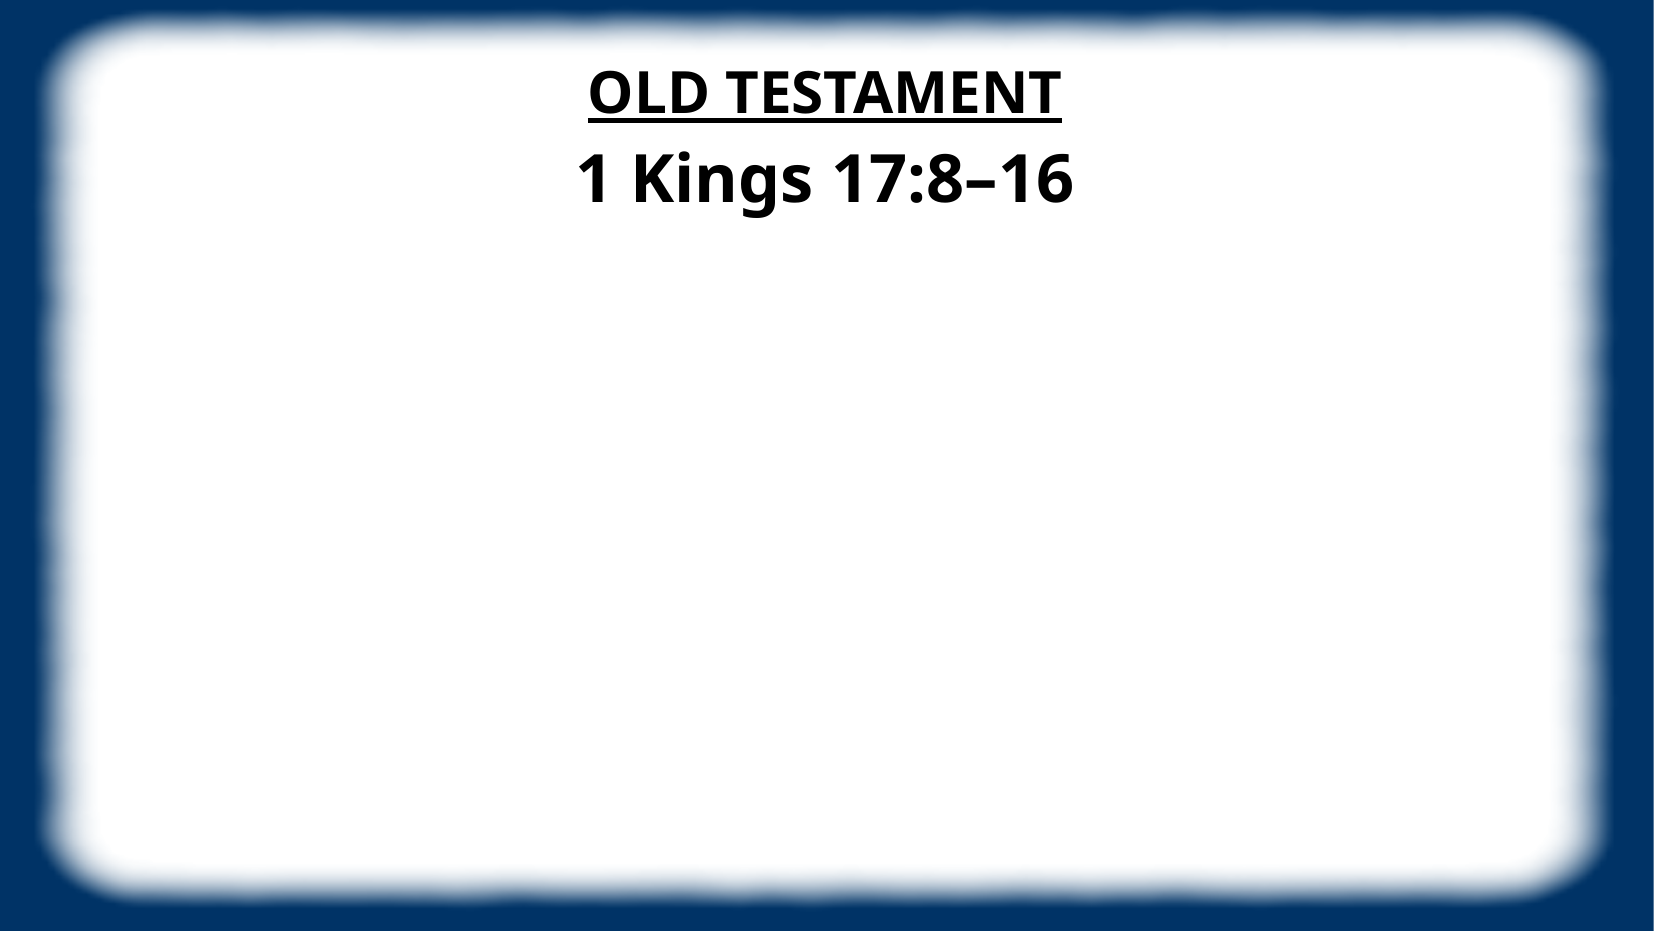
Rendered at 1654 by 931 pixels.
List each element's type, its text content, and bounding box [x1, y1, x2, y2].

picture [0, 0, 1654, 931]
text_box OLD TESTAMENT 1 Kings 17:8–16 [105, 44, 1546, 226]
